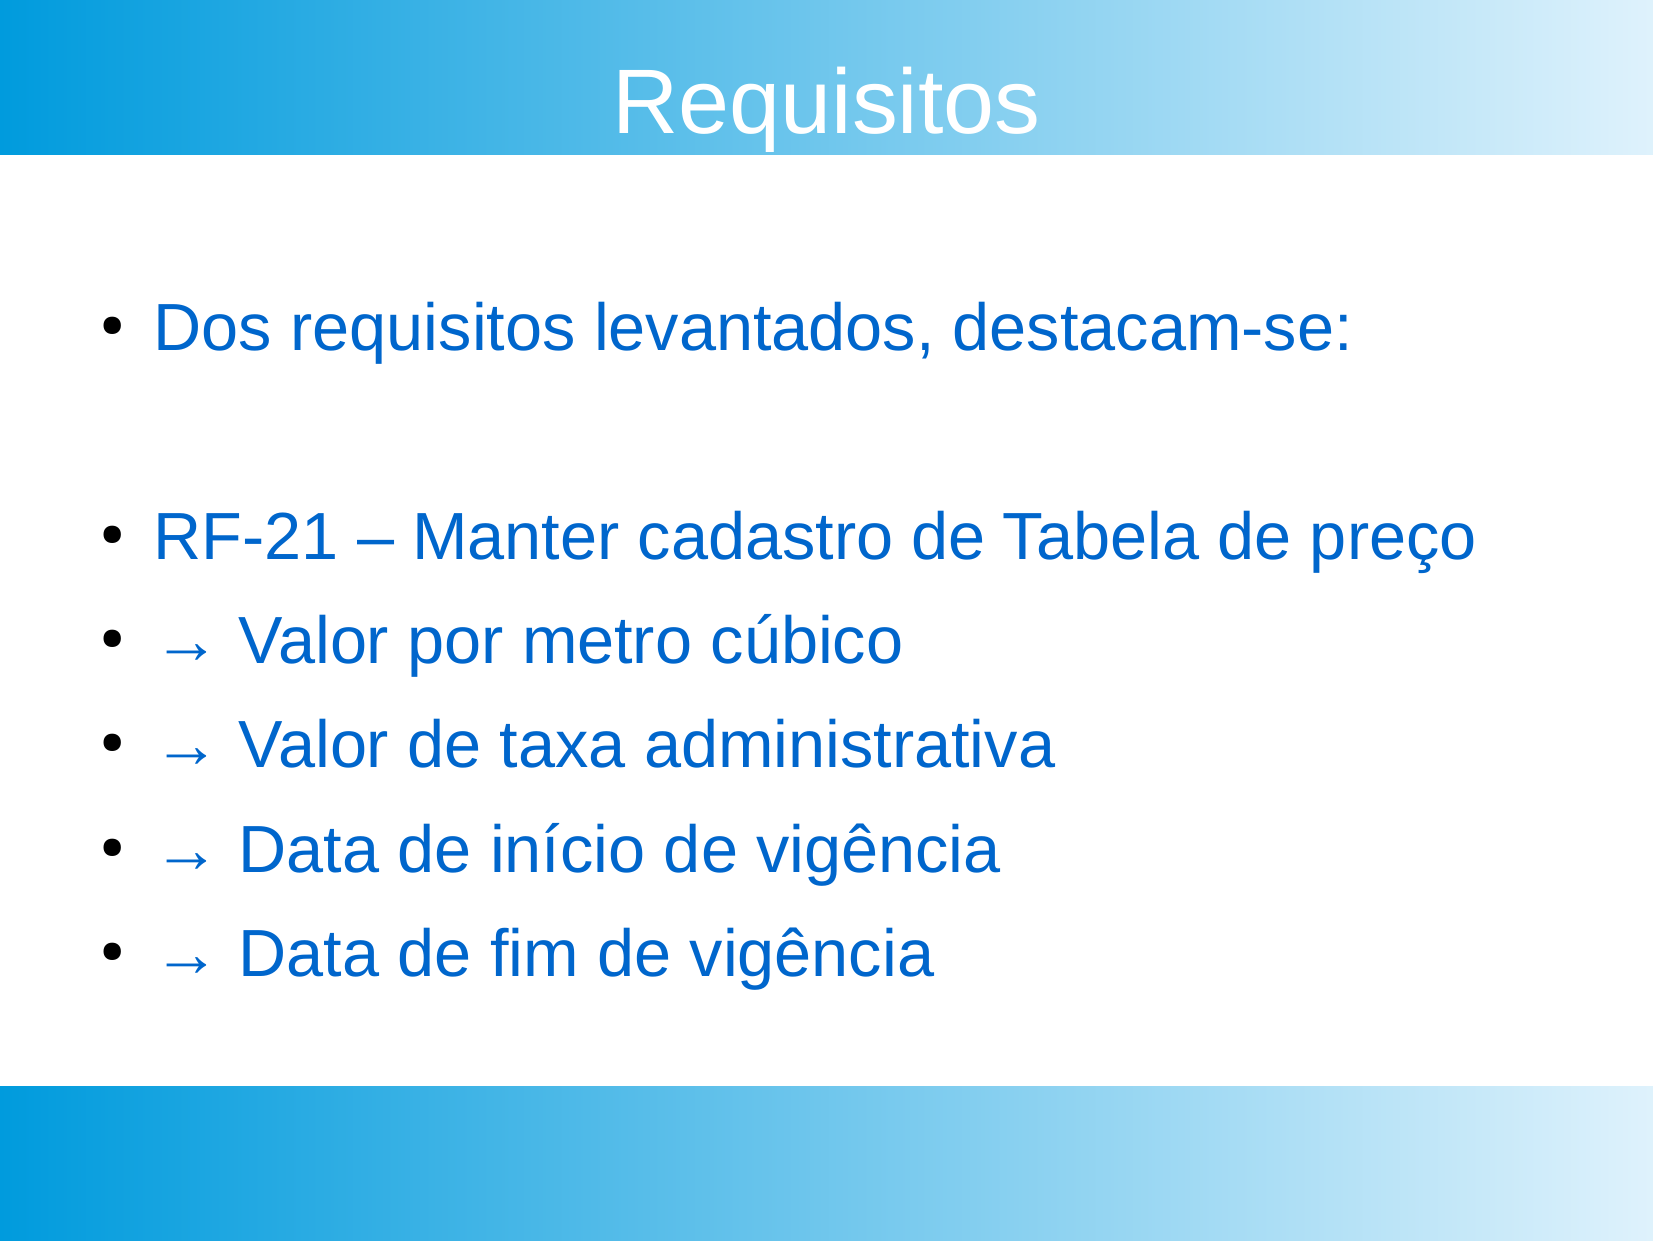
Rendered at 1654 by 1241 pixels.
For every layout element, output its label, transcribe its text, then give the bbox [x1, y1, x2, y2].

title Requisitos [82, 49, 1571, 155]
list Dos requisitos levantados, destacam-se: RF-21 – Manter cadastro de Tabela de preço → Valor por metro cúbico → Valor de taxa administrativa → Data de início de vigência → Data de fim de vigência [82, 290, 1571, 1010]
